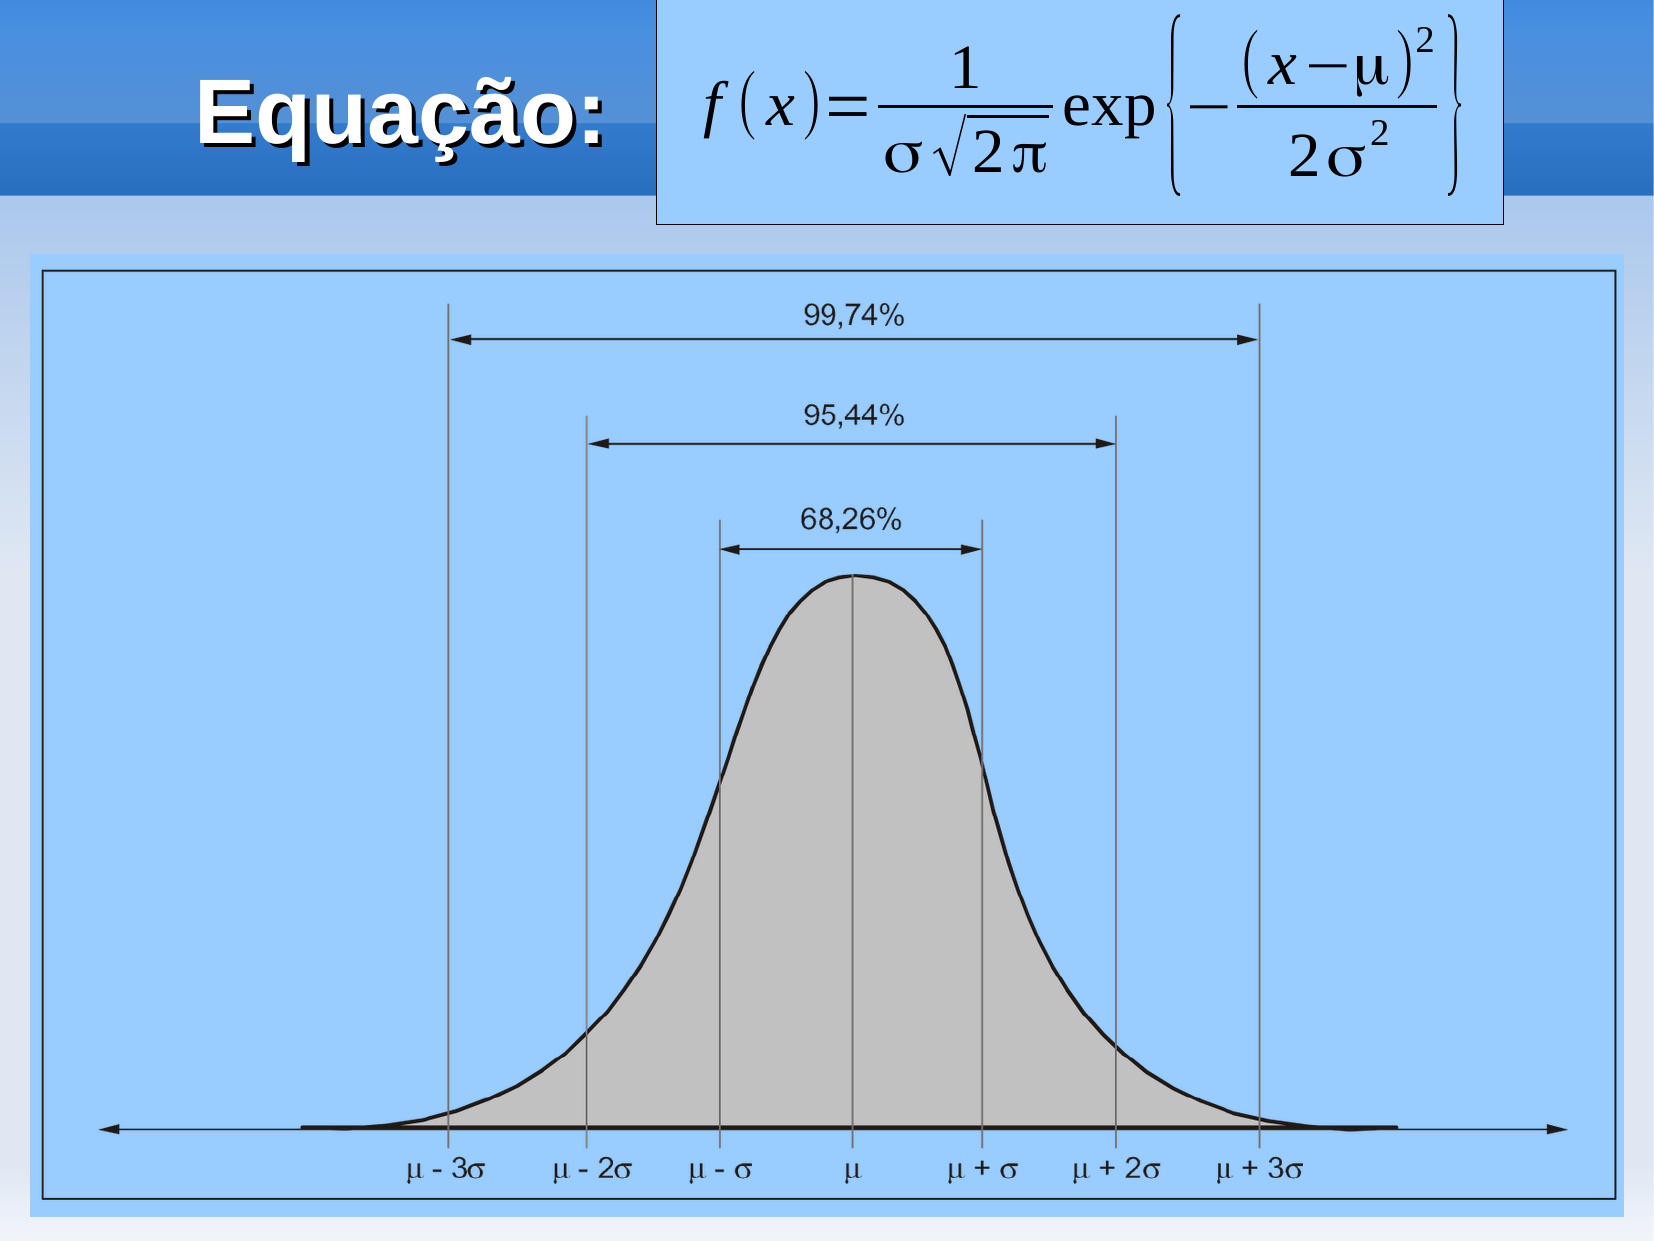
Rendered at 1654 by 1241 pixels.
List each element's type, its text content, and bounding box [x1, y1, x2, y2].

title Equação: [194, 0, 1600, 243]
picture [0, 0, 1654, 1241]
